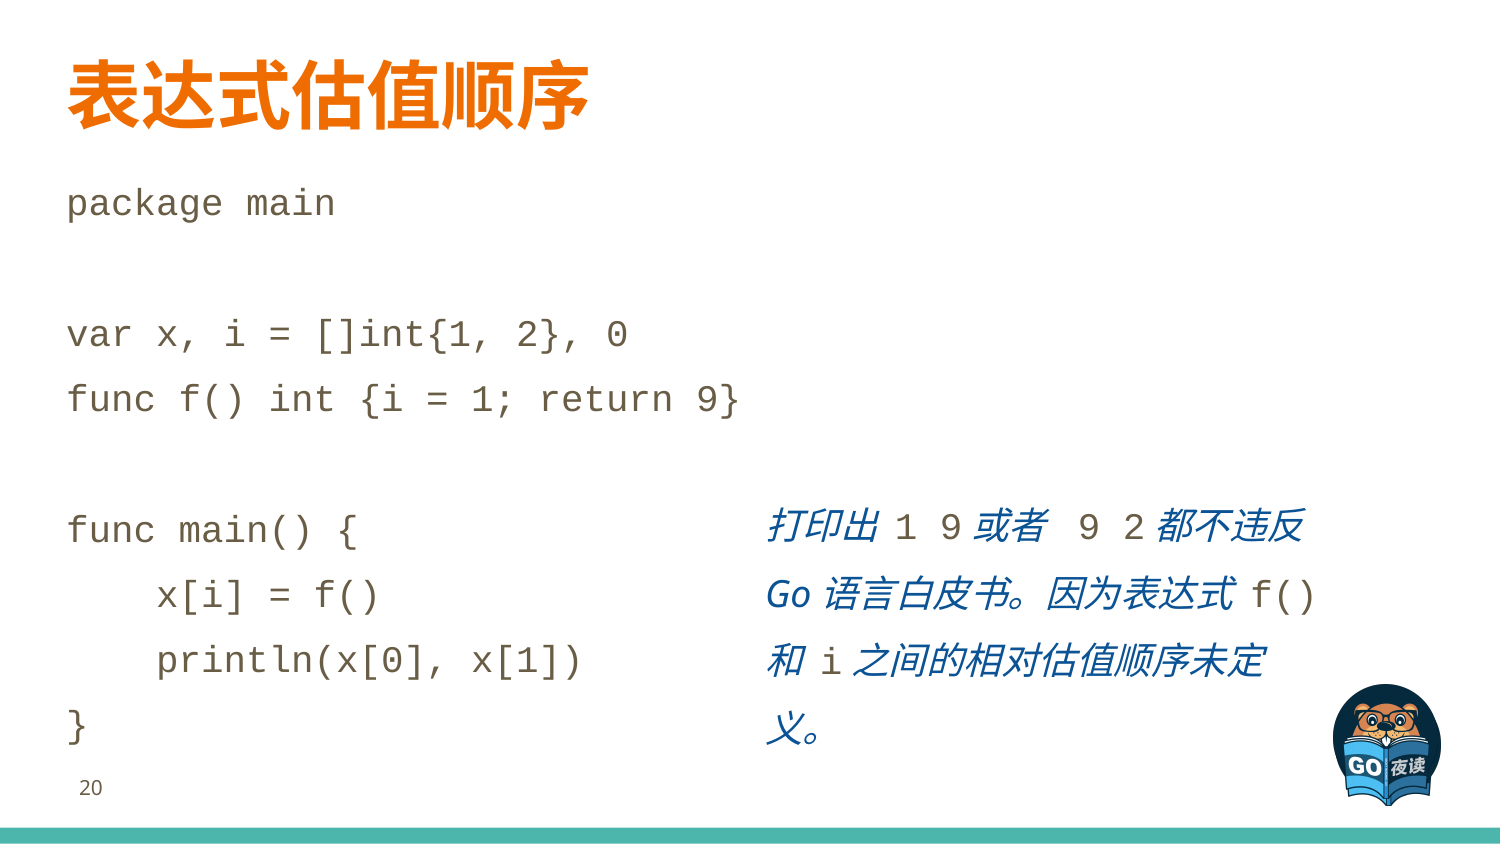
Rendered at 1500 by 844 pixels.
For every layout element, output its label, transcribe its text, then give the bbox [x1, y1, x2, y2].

title 表达式估值顺序 [51, 33, 1449, 150]
picture [1333, 684, 1441, 806]
text_box 打印出 1 9或者 9 2都不违反Go语言白皮书。因为表达式 f()和 i之间的相对估值顺序未定义。 [750, 464, 1349, 757]
slide_number <number> [27, 756, 118, 821]
list package main var x, i = []int{1, 2}, 0 func f() int {i = 1; return 9} func main() { x[i] = f() println(x[0], x[1]) } [51, 175, 1237, 757]
